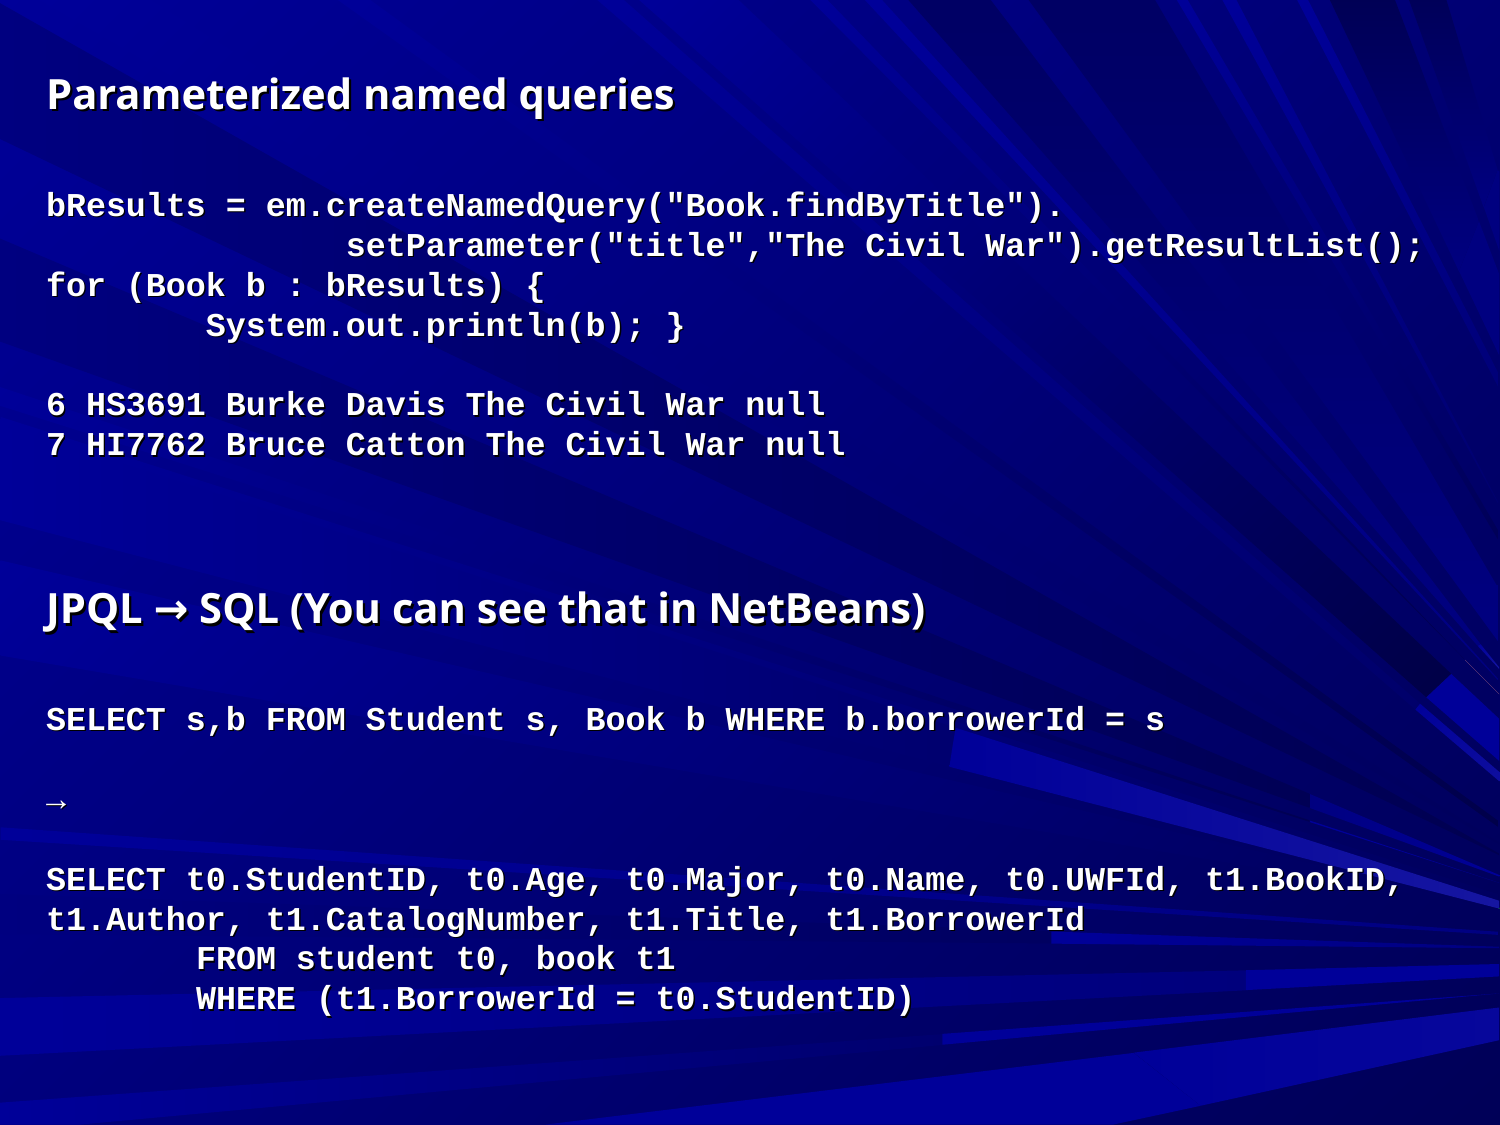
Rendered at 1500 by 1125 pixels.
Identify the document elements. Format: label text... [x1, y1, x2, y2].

title Parameterized named queries bResults = em.createNamedQuery("Book.findByTitle"). setParameter("title","The Civil War").getResultList(); for (Book b : bResults) { System.out.println(b); } 6 HS3691 Burke Davis The Civil War null 7 HI7762 Bruce Catton The Civil War null JPQL → SQL (You can see that in NetBeans) SELECT s,b FROM Student s, Book b WHERE b.borrowerId = s → SELECT t0.StudentID, t0.Age, t0.Major, t0.Name, t0.UWFId, t1.BookID, t1.Author, t1.CatalogNumber, t1.Title, t1.BorrowerId FROM student t0, book t1 WHERE (t1.BorrowerId = t0.StudentID) [31, 28, 1470, 1057]
